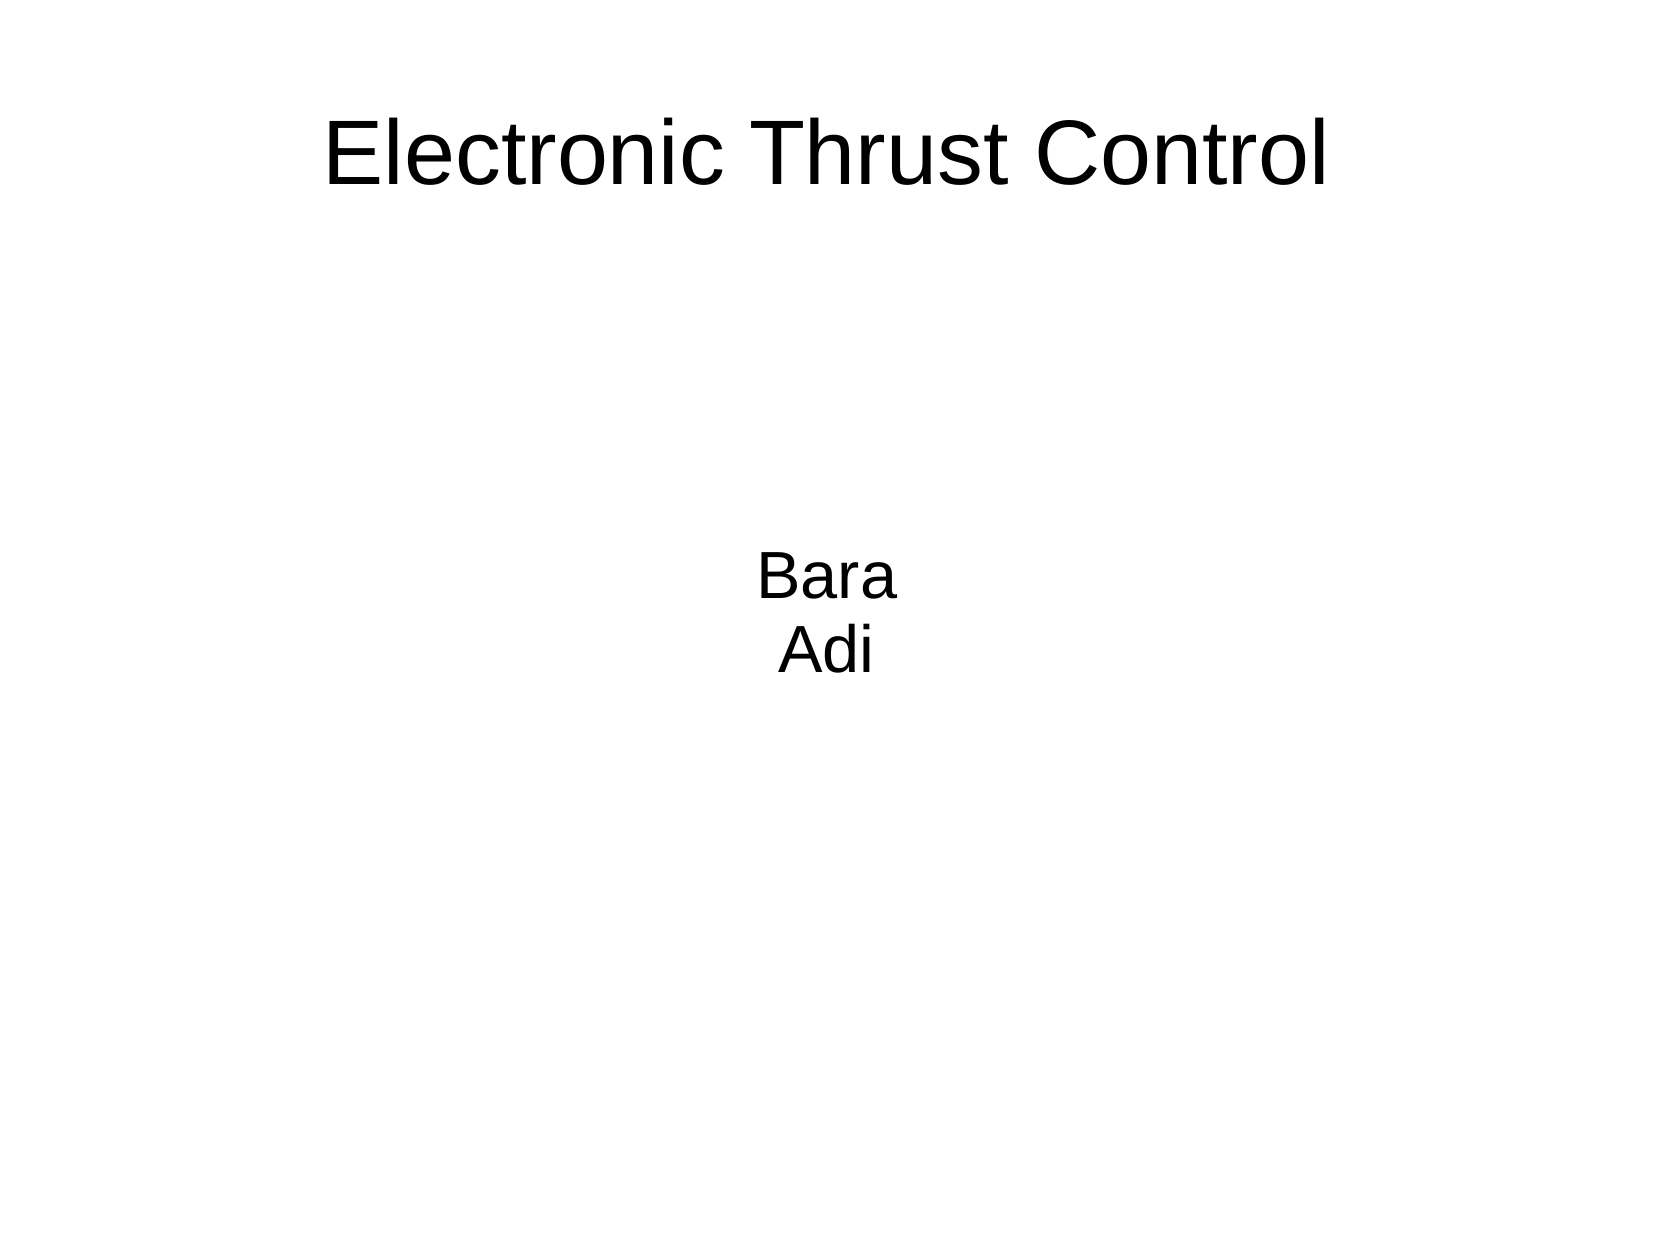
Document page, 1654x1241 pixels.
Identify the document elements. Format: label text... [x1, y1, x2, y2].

title Electronic Thrust Control [82, 49, 1571, 257]
subtitle Bara Adi [82, 290, 1571, 1010]
